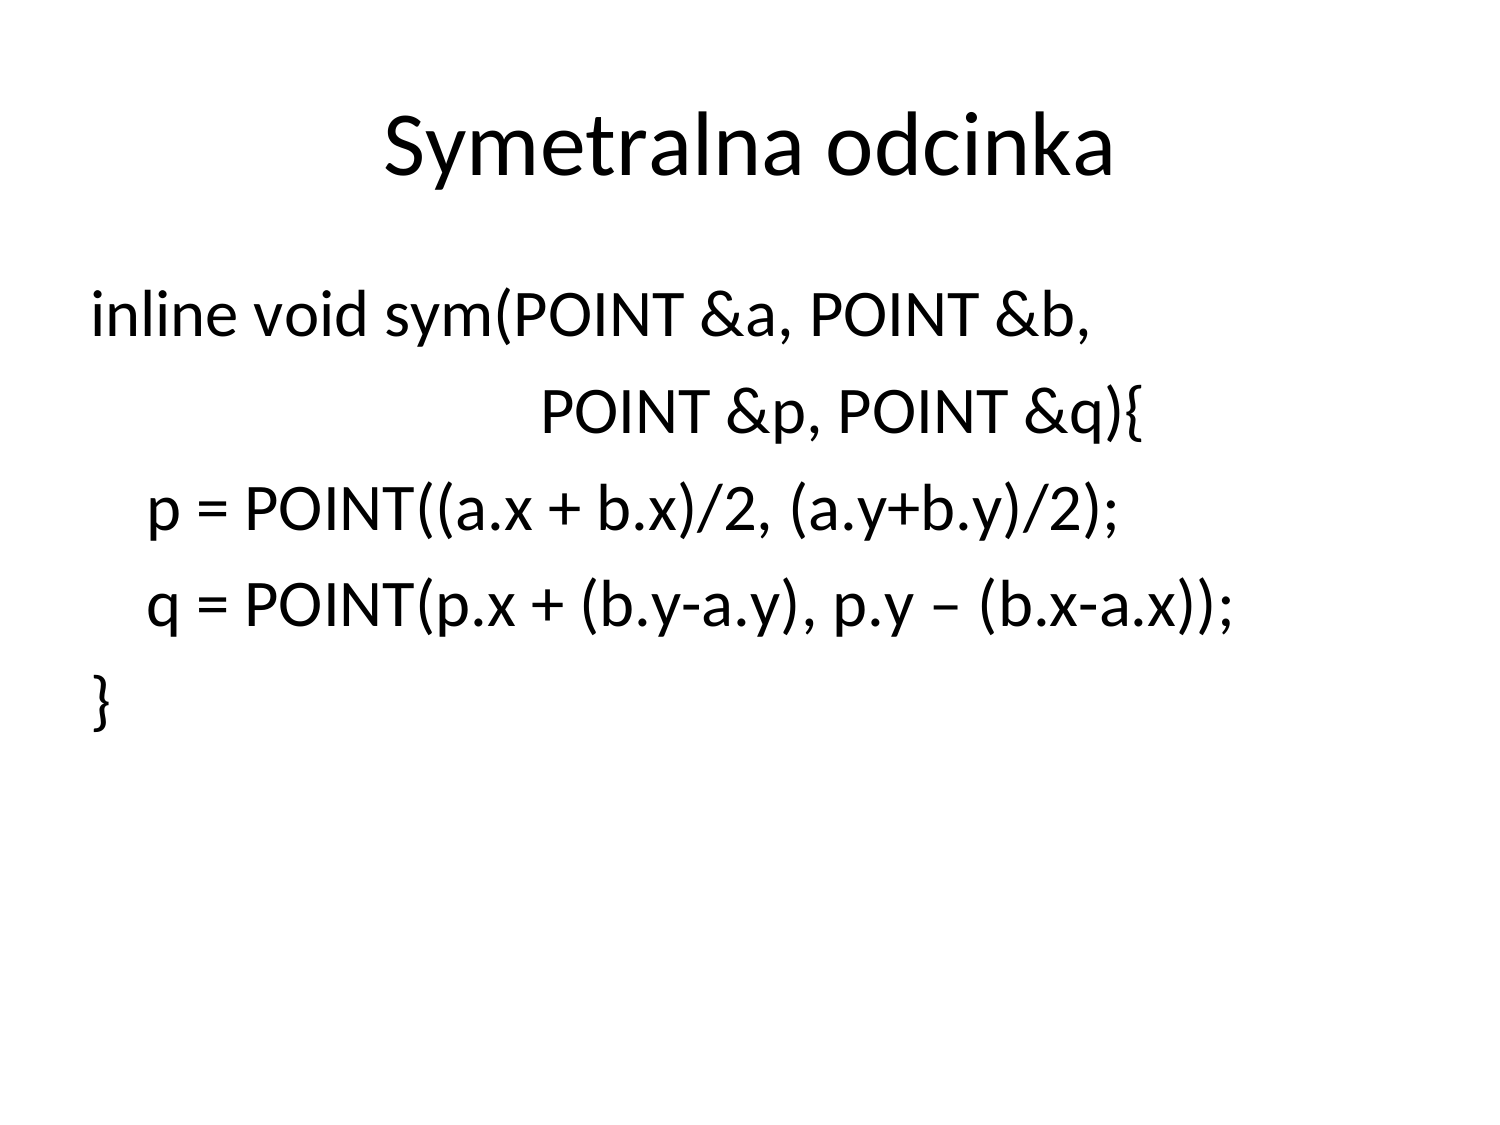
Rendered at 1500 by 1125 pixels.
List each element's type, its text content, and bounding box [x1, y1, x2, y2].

list inline void sym(POINT &a, POINT &b, POINT &p, POINT &q){ p = POINT((a.x + b.x)/2, (a.y+b.y)/2); q = POINT(p.x + (b.y-a.y), p.y – (b.x-a.x)); } [75, 262, 1426, 1005]
title Symetralna odcinka [75, 45, 1426, 233]
